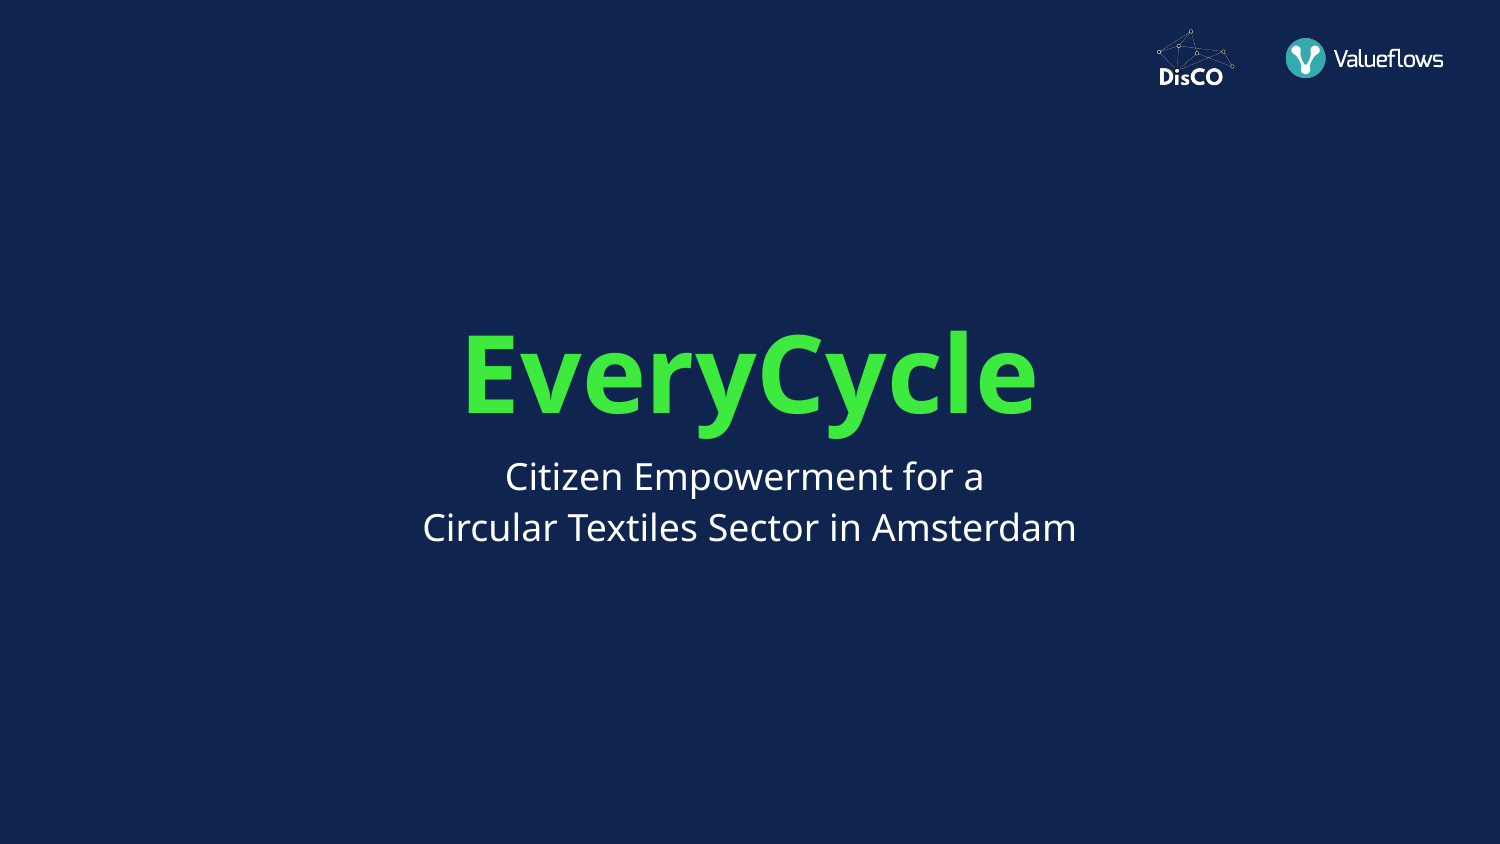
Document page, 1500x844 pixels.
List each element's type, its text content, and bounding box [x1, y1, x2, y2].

picture [1280, 32, 1449, 83]
list EveryCycle [63, 270, 1437, 342]
picture [1156, 29, 1235, 86]
title Citizen Empowerment for a Circular Textiles Sector in Amsterdam [63, 451, 1437, 565]
